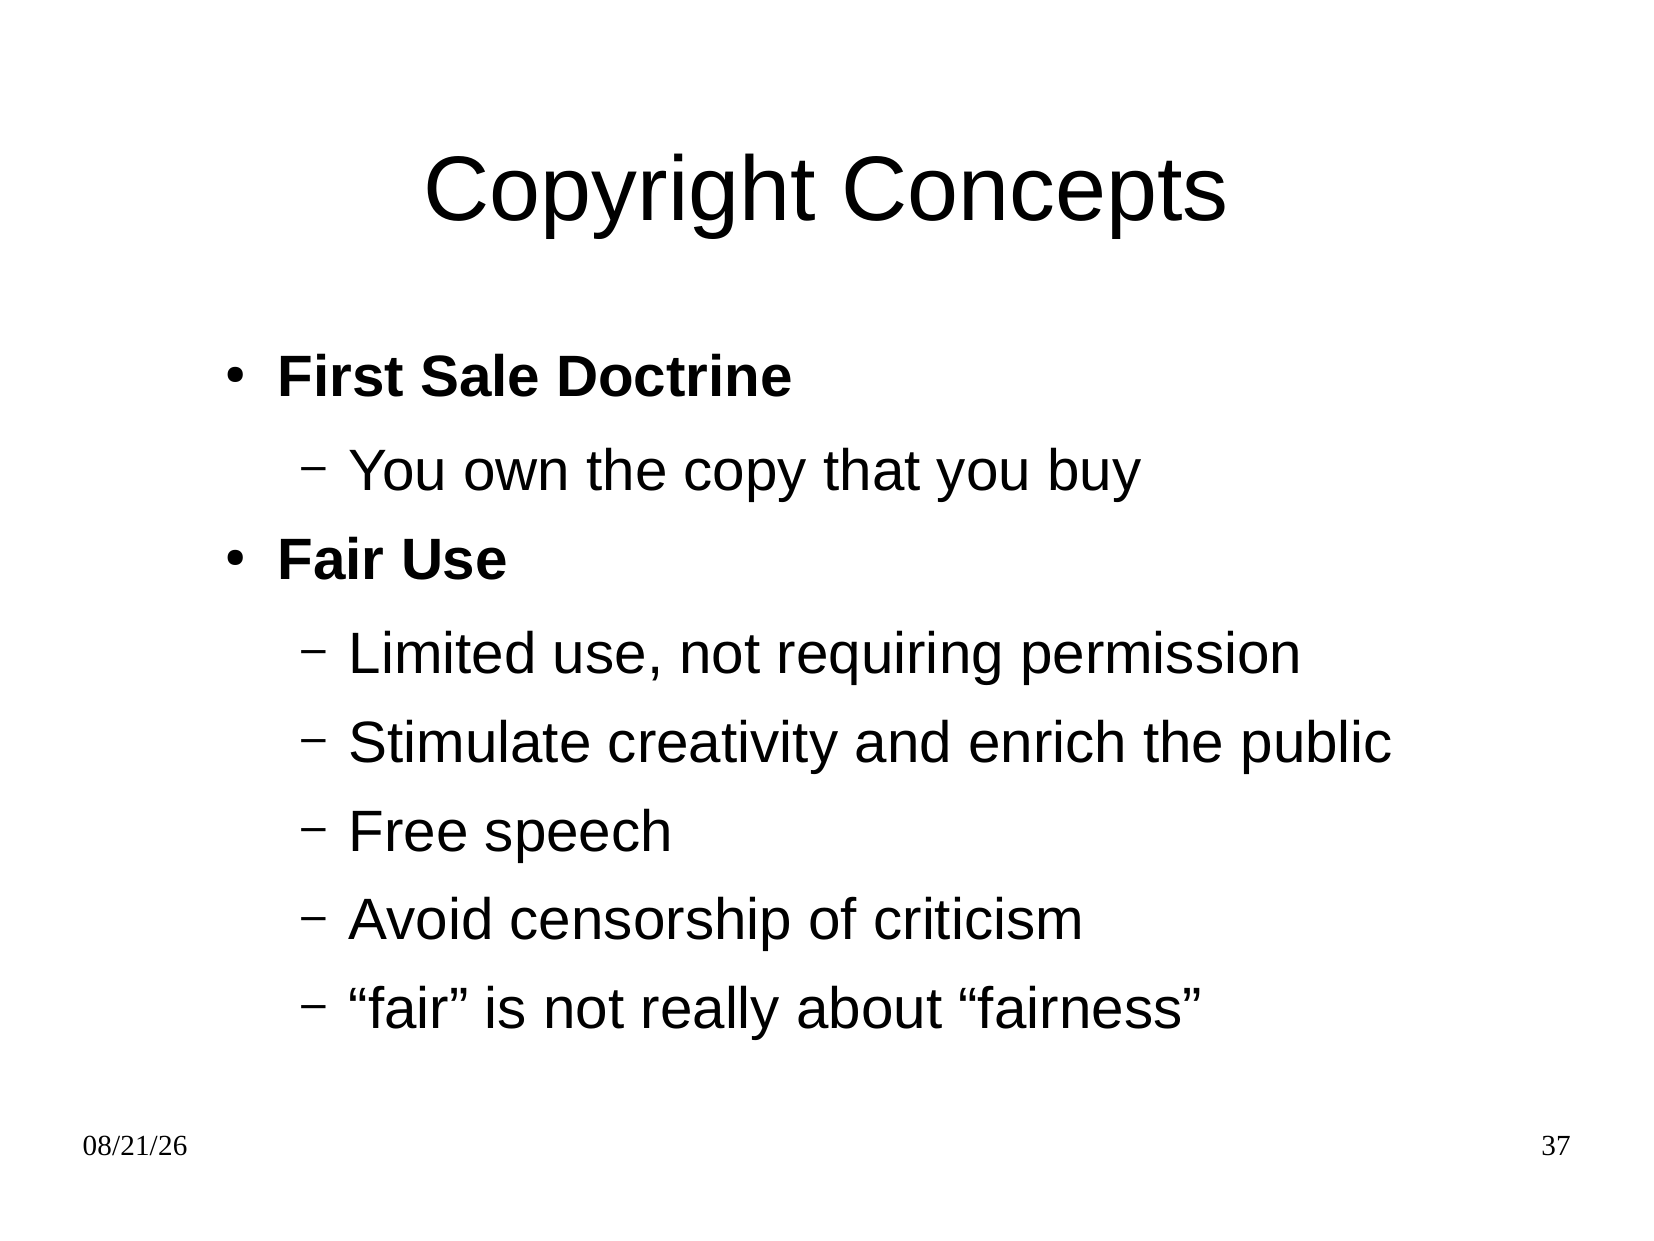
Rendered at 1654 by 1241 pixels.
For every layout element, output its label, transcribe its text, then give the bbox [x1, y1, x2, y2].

list First Sale Doctrine You own the copy that you buy Fair Use Limited use, not requiring permission Stimulate creativity and enrich the public Free speech Avoid censorship of criticism “fair” is not really about “fairness” [206, 343, 1482, 1131]
title Copyright Concepts [82, 84, 1571, 292]
